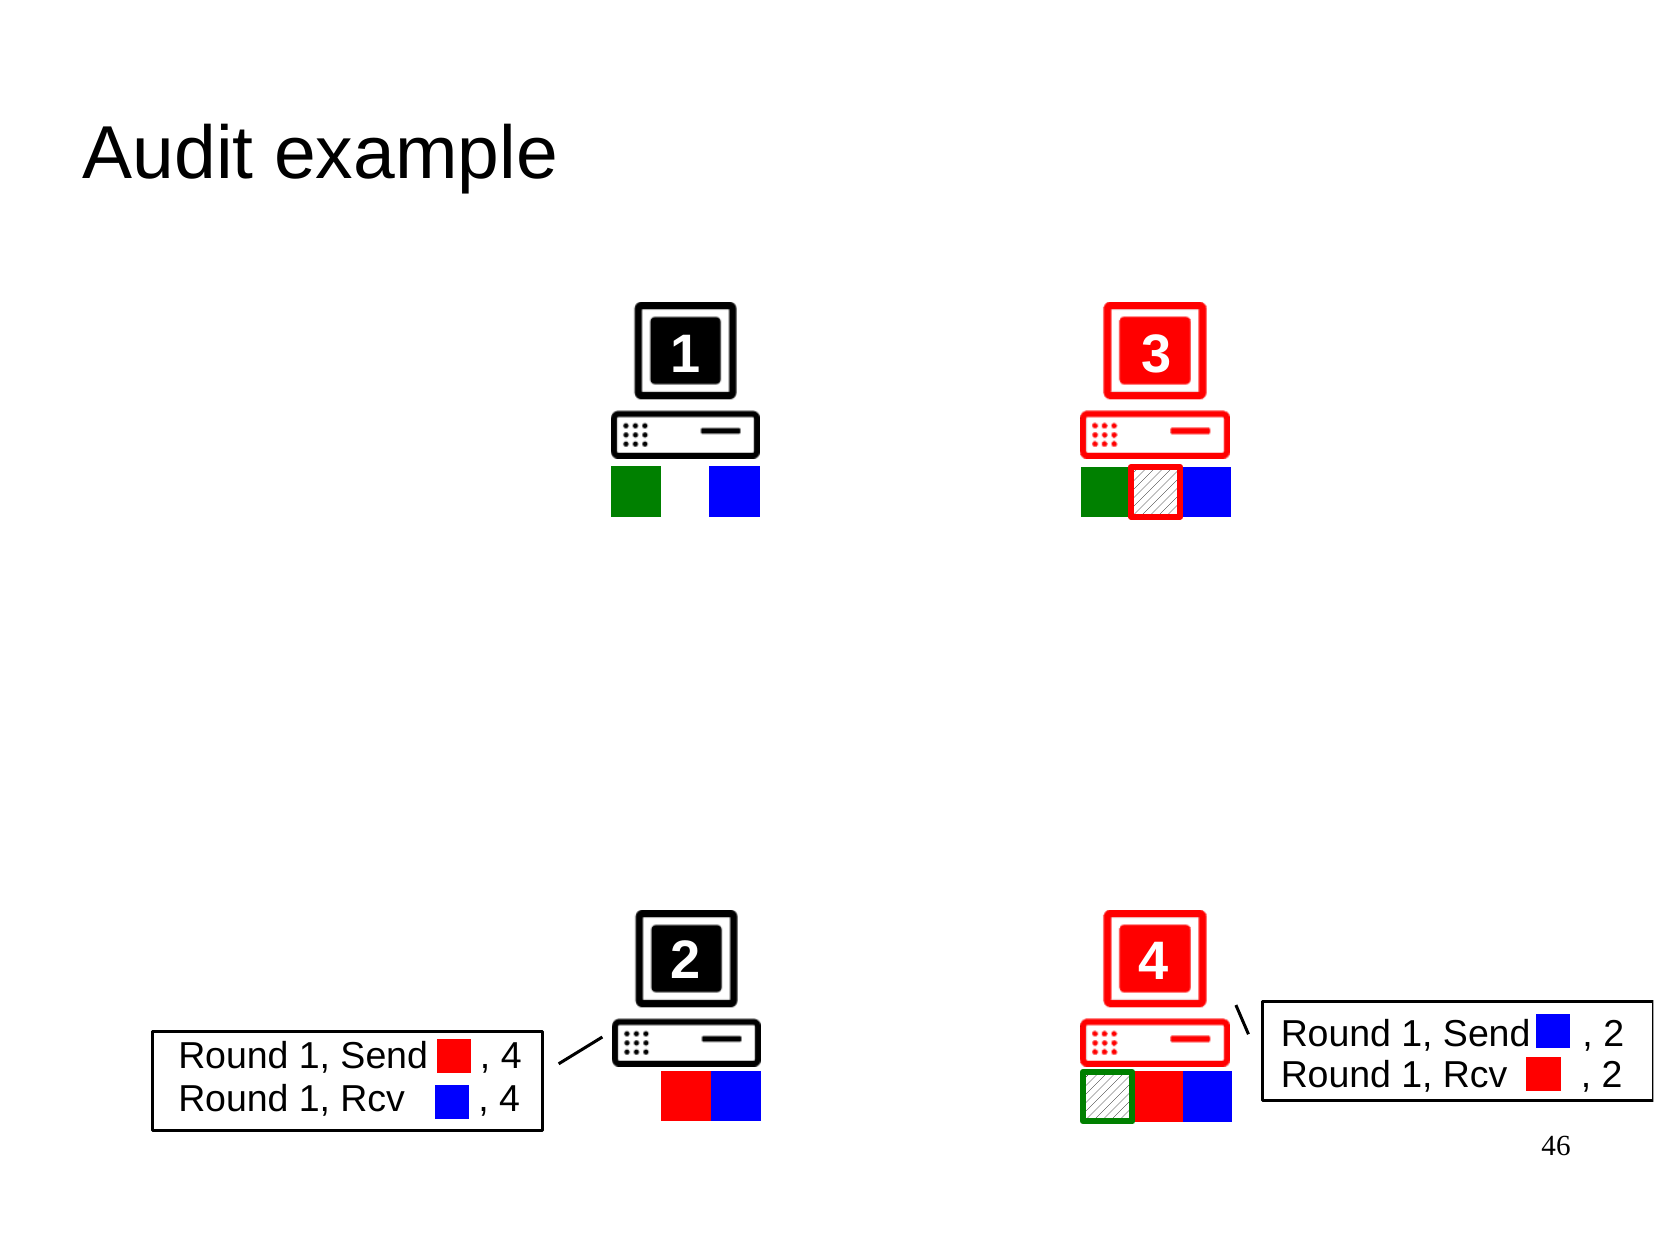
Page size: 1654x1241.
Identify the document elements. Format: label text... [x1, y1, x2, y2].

picture [612, 910, 761, 1067]
text_box [709, 466, 760, 517]
text_box Round 1, Send , 4 Round 1, Rcv , 4 [163, 1027, 583, 1127]
text_box 2 [655, 921, 713, 998]
title Audit example [82, 49, 1556, 257]
text_box [1082, 1071, 1232, 1122]
text_box [435, 1085, 469, 1119]
text_box [1263, 1002, 1653, 1101]
text_box 1 [655, 316, 713, 392]
text_box 4 [1123, 923, 1187, 999]
text_box 3 [1126, 315, 1184, 393]
text_box [1526, 1057, 1561, 1091]
text_box [152, 1031, 542, 1130]
text_box [437, 1039, 471, 1073]
text_box [1536, 1014, 1570, 1048]
text_box [1235, 1005, 1249, 1035]
text_box [583, 1037, 603, 1049]
picture [1080, 302, 1230, 459]
text_box [661, 1071, 761, 1121]
text_box [611, 466, 661, 517]
picture [1080, 910, 1230, 1067]
text_box Round 1, Send , 2 Round 1, Rcv , 2 [1266, 1004, 1654, 1104]
picture [611, 302, 760, 459]
text_box [1081, 467, 1231, 517]
